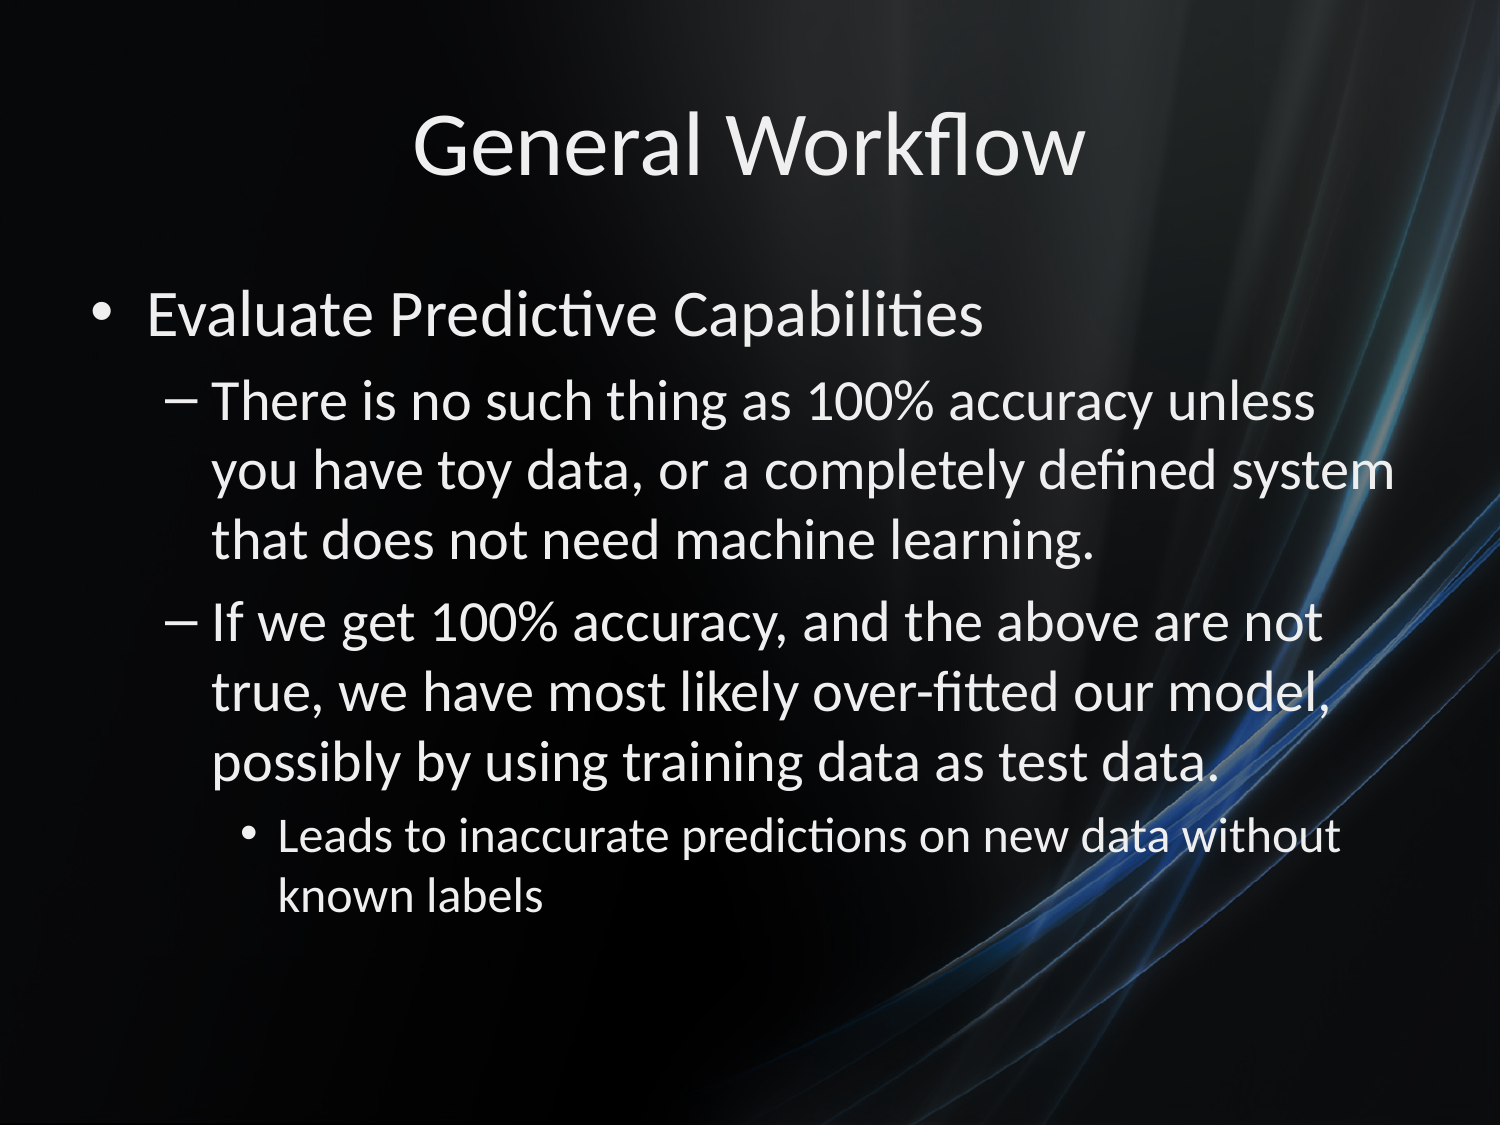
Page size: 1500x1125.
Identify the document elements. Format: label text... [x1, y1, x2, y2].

title General Workflow [75, 45, 1425, 233]
list Evaluate Predictive Capabilities There is no such thing as 100% accuracy unless you have toy data, or a completely defined system that does not need machine learning. If we get 100% accuracy, and the above are not true, we have most likely over-fitted our model, possibly by using training data as test data. Leads to inaccurate predictions on new data without known labels [75, 262, 1425, 1005]
picture [0, 0, 1500, 1125]
